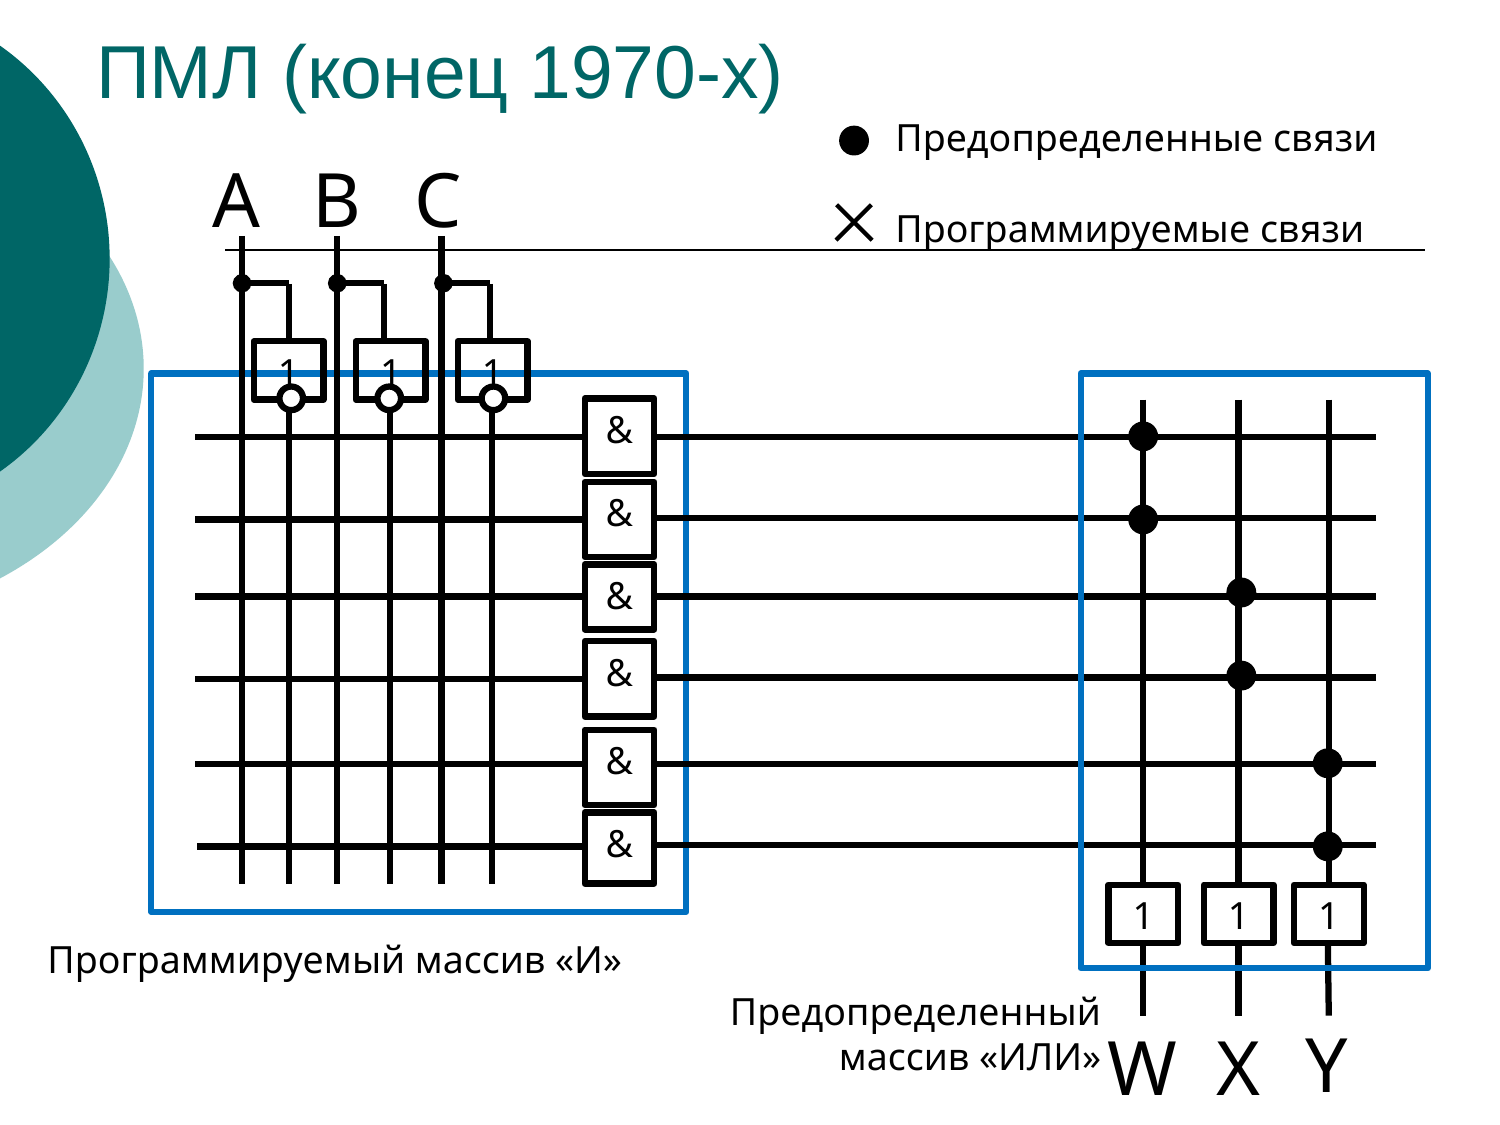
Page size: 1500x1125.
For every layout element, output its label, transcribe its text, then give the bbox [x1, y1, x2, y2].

text_box [279, 386, 304, 411]
text_box Y [1290, 1010, 1385, 1116]
text_box & [584, 398, 655, 474]
text_box [1229, 580, 1254, 605]
text_box W [1092, 1013, 1187, 1118]
text_box 1 [1293, 884, 1364, 944]
title ПМЛ (конец 1970-х) [81, 16, 1364, 122]
text_box B [297, 144, 393, 250]
text_box & [584, 812, 655, 884]
text_box & [584, 564, 655, 630]
text_box Программируемые связи [880, 197, 1476, 258]
text_box X [1201, 1013, 1297, 1118]
text_box 1 [457, 341, 528, 400]
text_box [842, 128, 866, 153]
text_box Предопределенный массив «ИЛИ» [686, 981, 1117, 1086]
text_box [1229, 663, 1254, 688]
text_box & [584, 729, 655, 806]
text_box A [197, 144, 293, 250]
text_box 1 [1203, 884, 1274, 944]
text_box 1 [253, 341, 324, 400]
text_box [1131, 424, 1156, 449]
text_box [1315, 834, 1340, 859]
text_box [1315, 751, 1340, 776]
text_box C [399, 144, 495, 250]
text_box 1 [1108, 884, 1179, 944]
text_box [377, 386, 402, 411]
text_box [1131, 507, 1156, 532]
text_box & [584, 481, 655, 558]
text_box [481, 386, 506, 411]
text_box Предопределенные связи [880, 106, 1476, 166]
text_box Программируемый массив «И» [32, 928, 700, 989]
text_box & [584, 641, 655, 717]
text_box 1 [355, 341, 426, 400]
